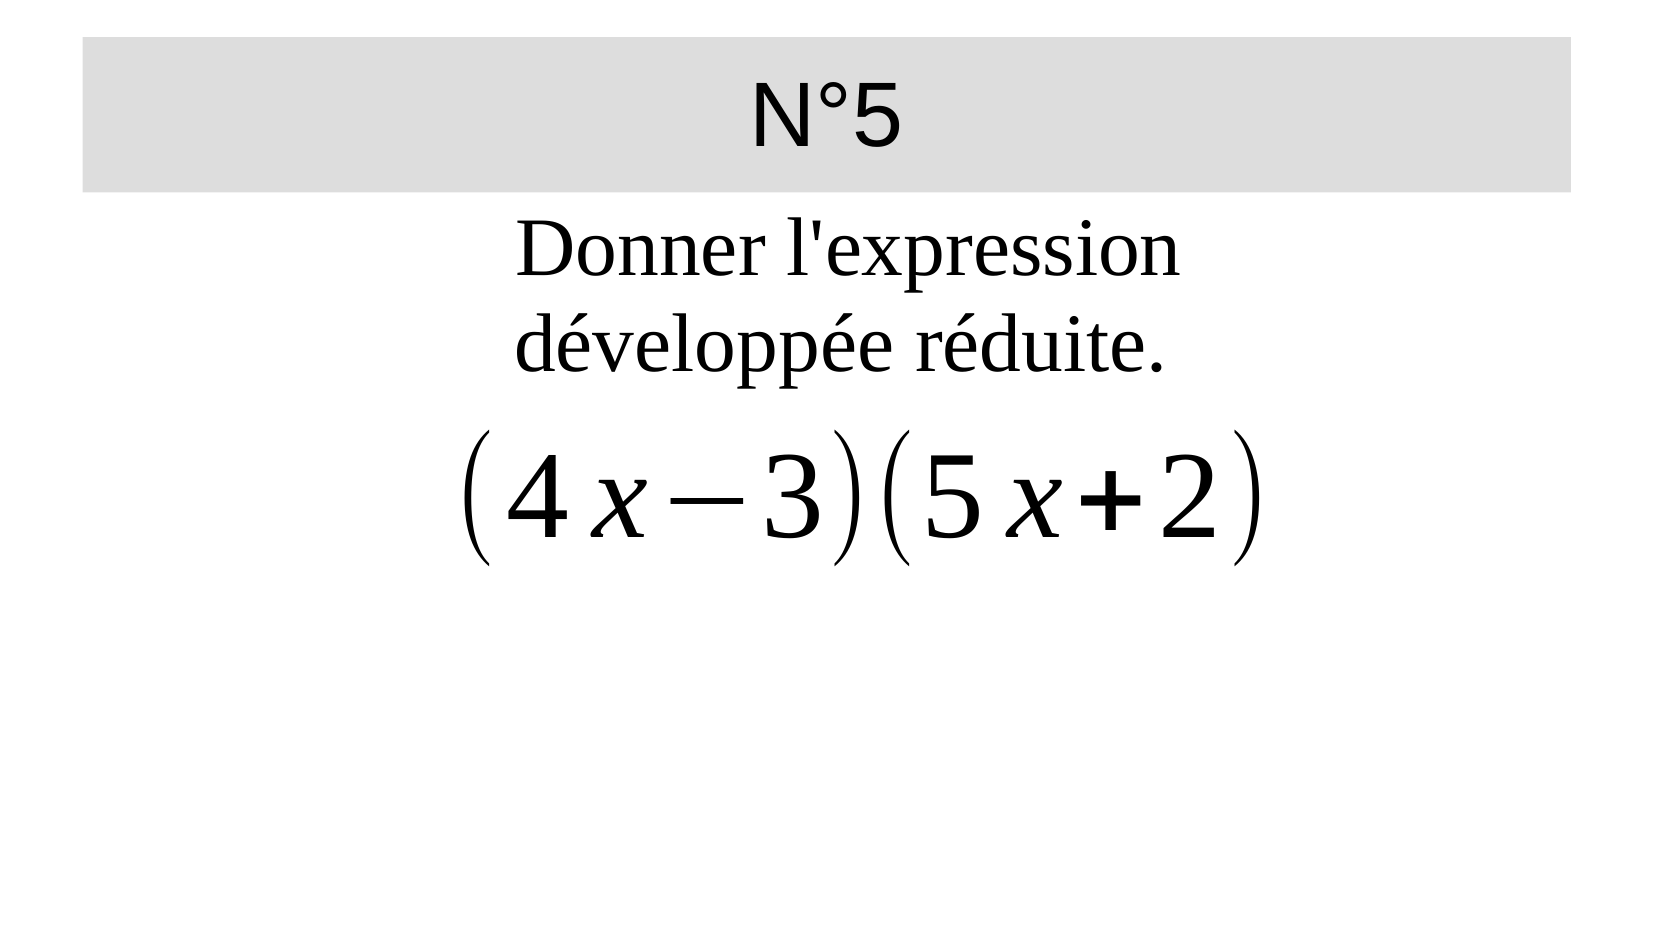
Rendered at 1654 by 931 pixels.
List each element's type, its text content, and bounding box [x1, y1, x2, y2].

title N°5 [82, 37, 1571, 193]
chart [447, 423, 1276, 574]
chart [507, 201, 1193, 390]
